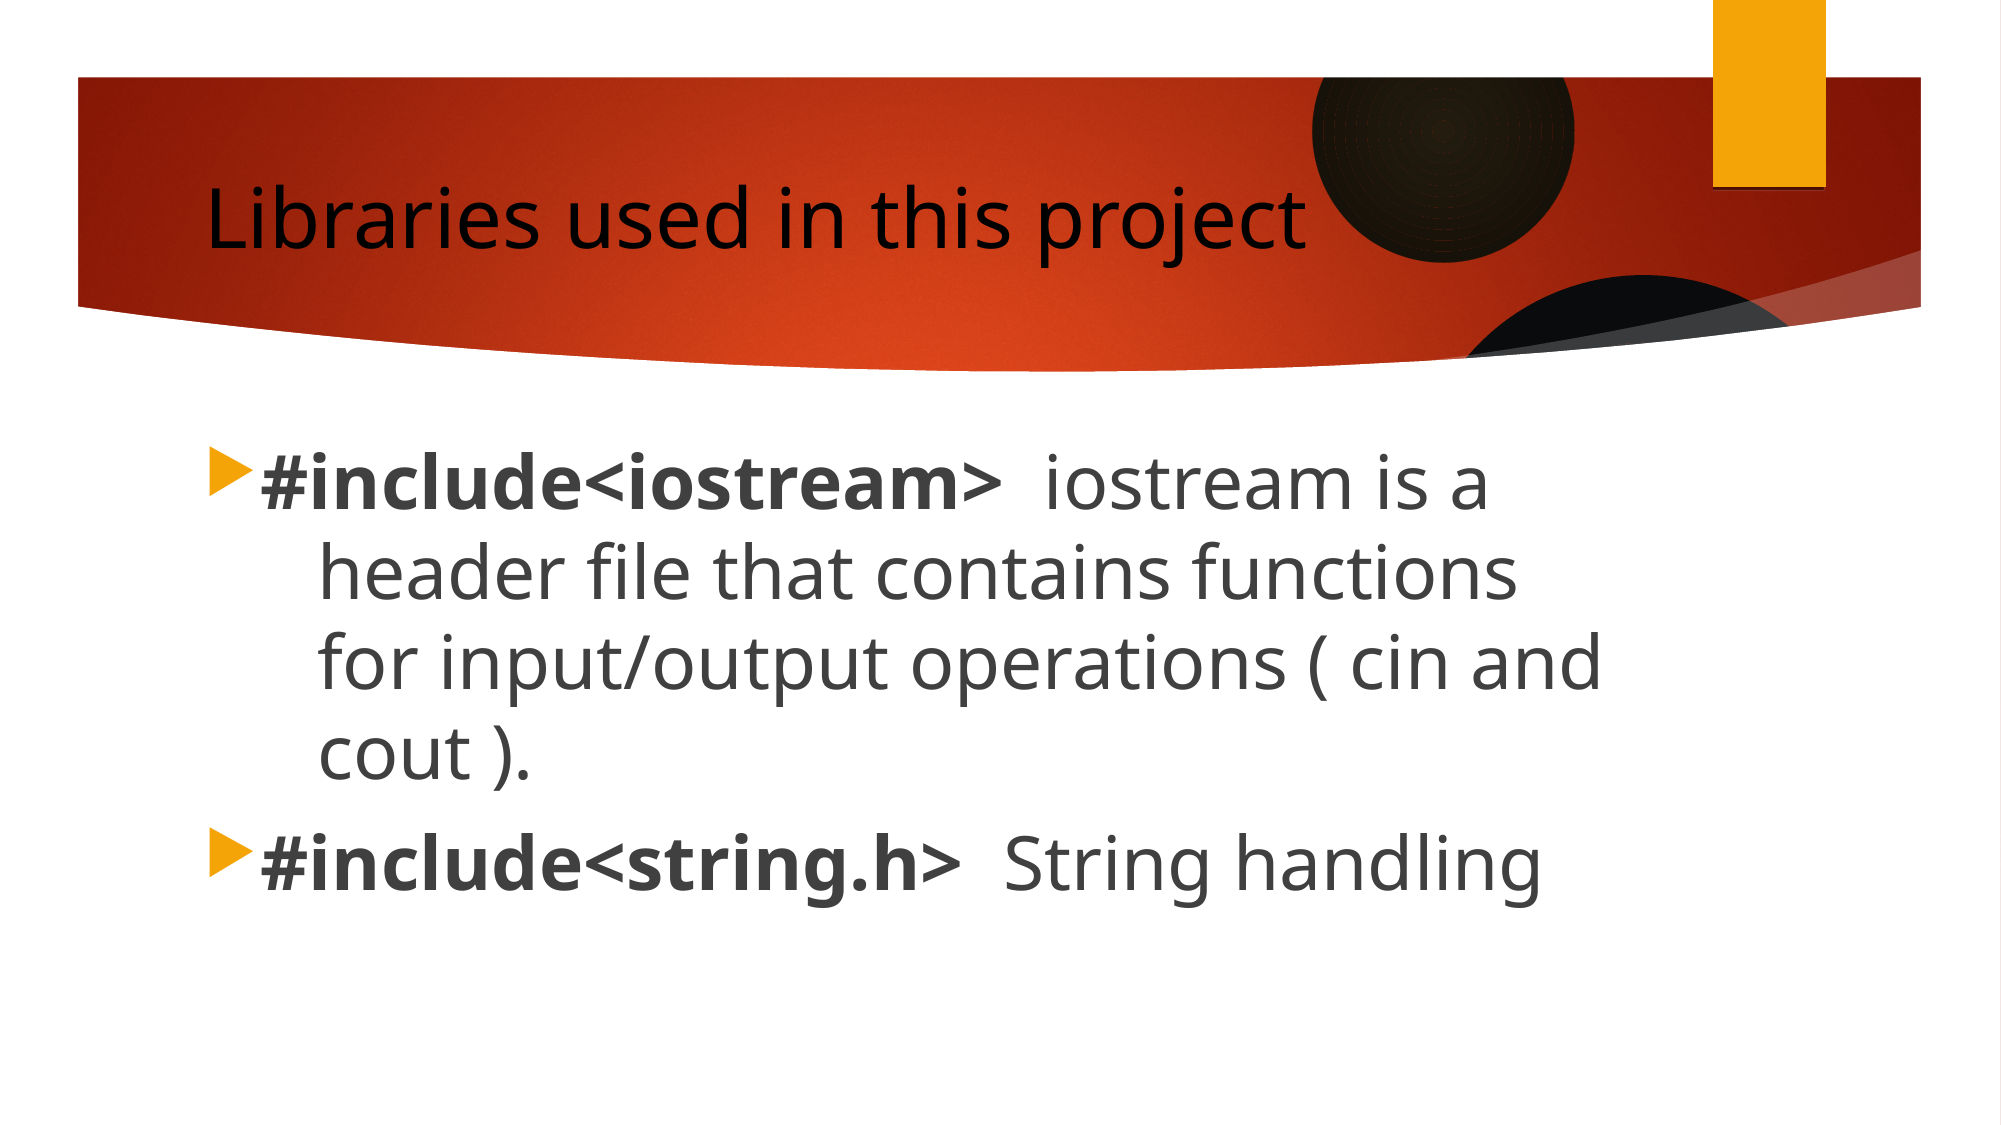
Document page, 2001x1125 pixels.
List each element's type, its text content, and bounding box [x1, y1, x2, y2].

list #include<iostream> iostream is a header file that contains functions for input/output operations ( cin and cout ). #include<string.h> String handling [189, 427, 1627, 988]
title Libraries used in this project [189, 155, 1627, 276]
